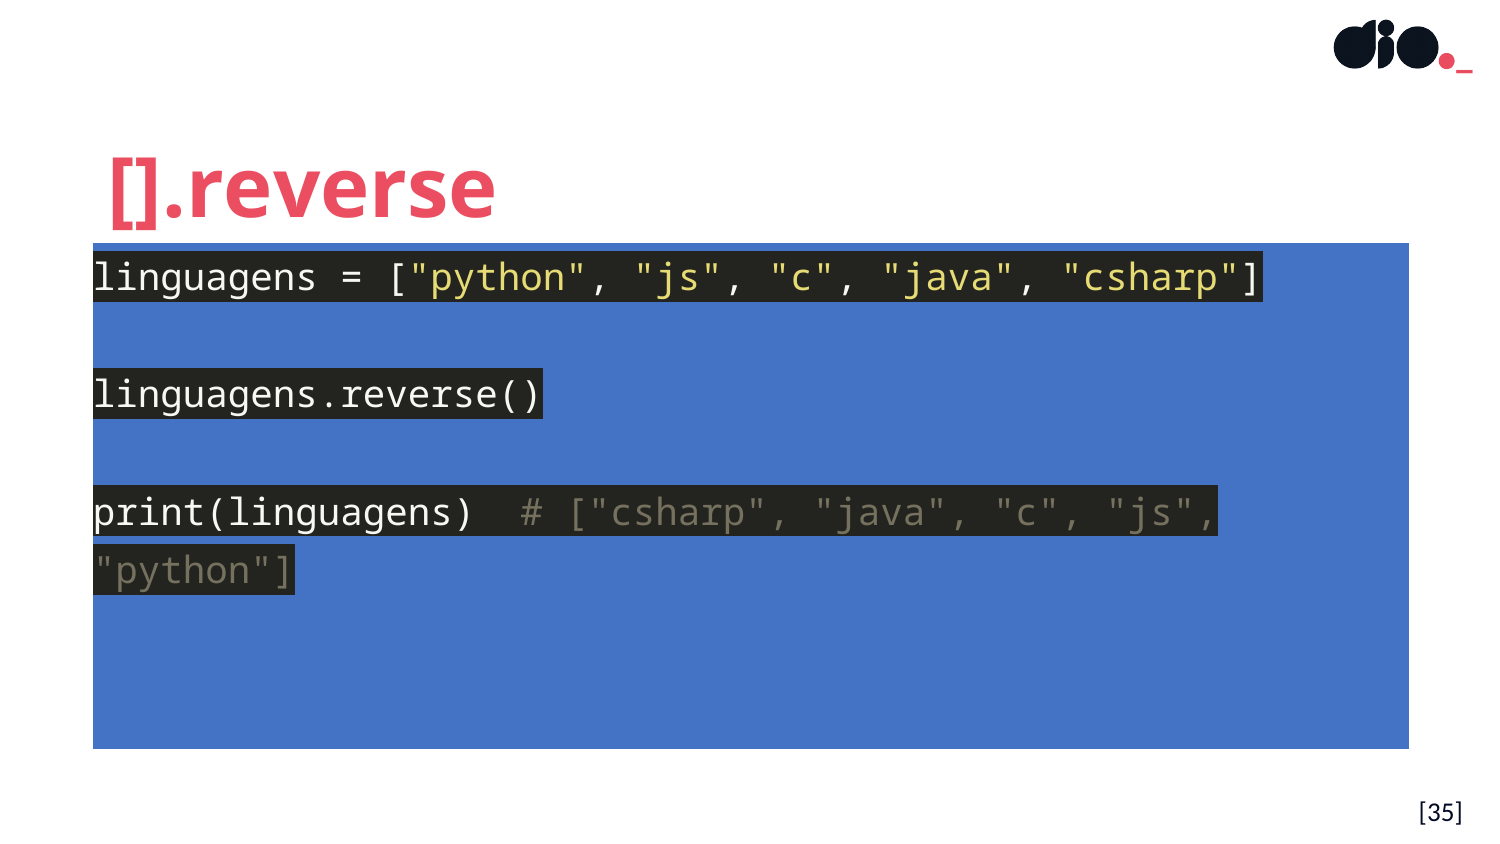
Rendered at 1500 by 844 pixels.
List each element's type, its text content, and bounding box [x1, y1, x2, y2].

text_box [] [1403, 779, 1494, 844]
text_box [].reverse [92, 104, 1408, 243]
table_header linguagens = ["python", "js", "c", "java", "csharp"] linguagens.reverse() print(linguagens) # ["csharp", "java", "c", "js", "python"] [93, 243, 1409, 749]
